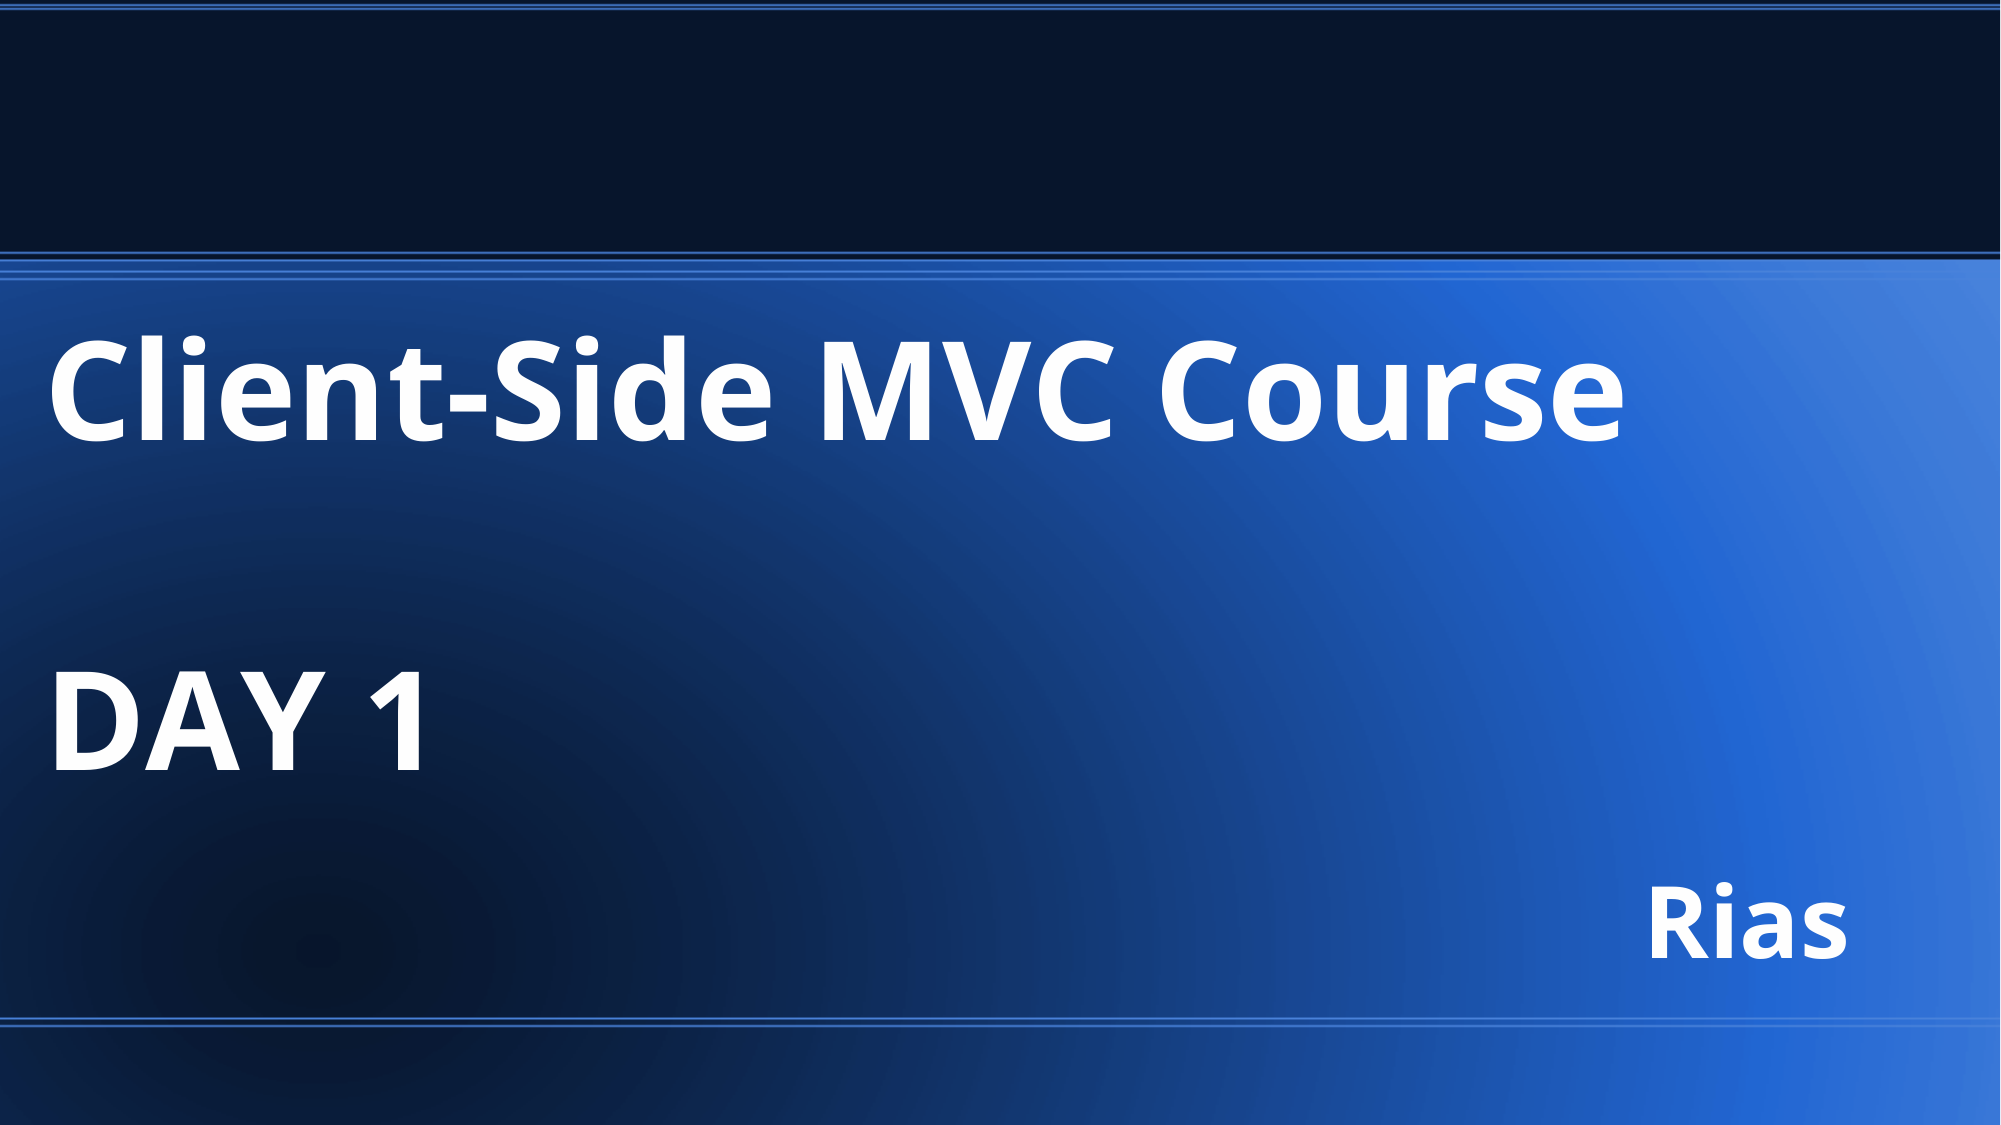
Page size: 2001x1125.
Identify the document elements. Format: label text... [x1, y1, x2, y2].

subtitle Rias [130, 731, 1865, 886]
picture [0, 0, 2001, 1125]
title Client-Side MVC Course DAY 1 [29, 295, 1865, 903]
